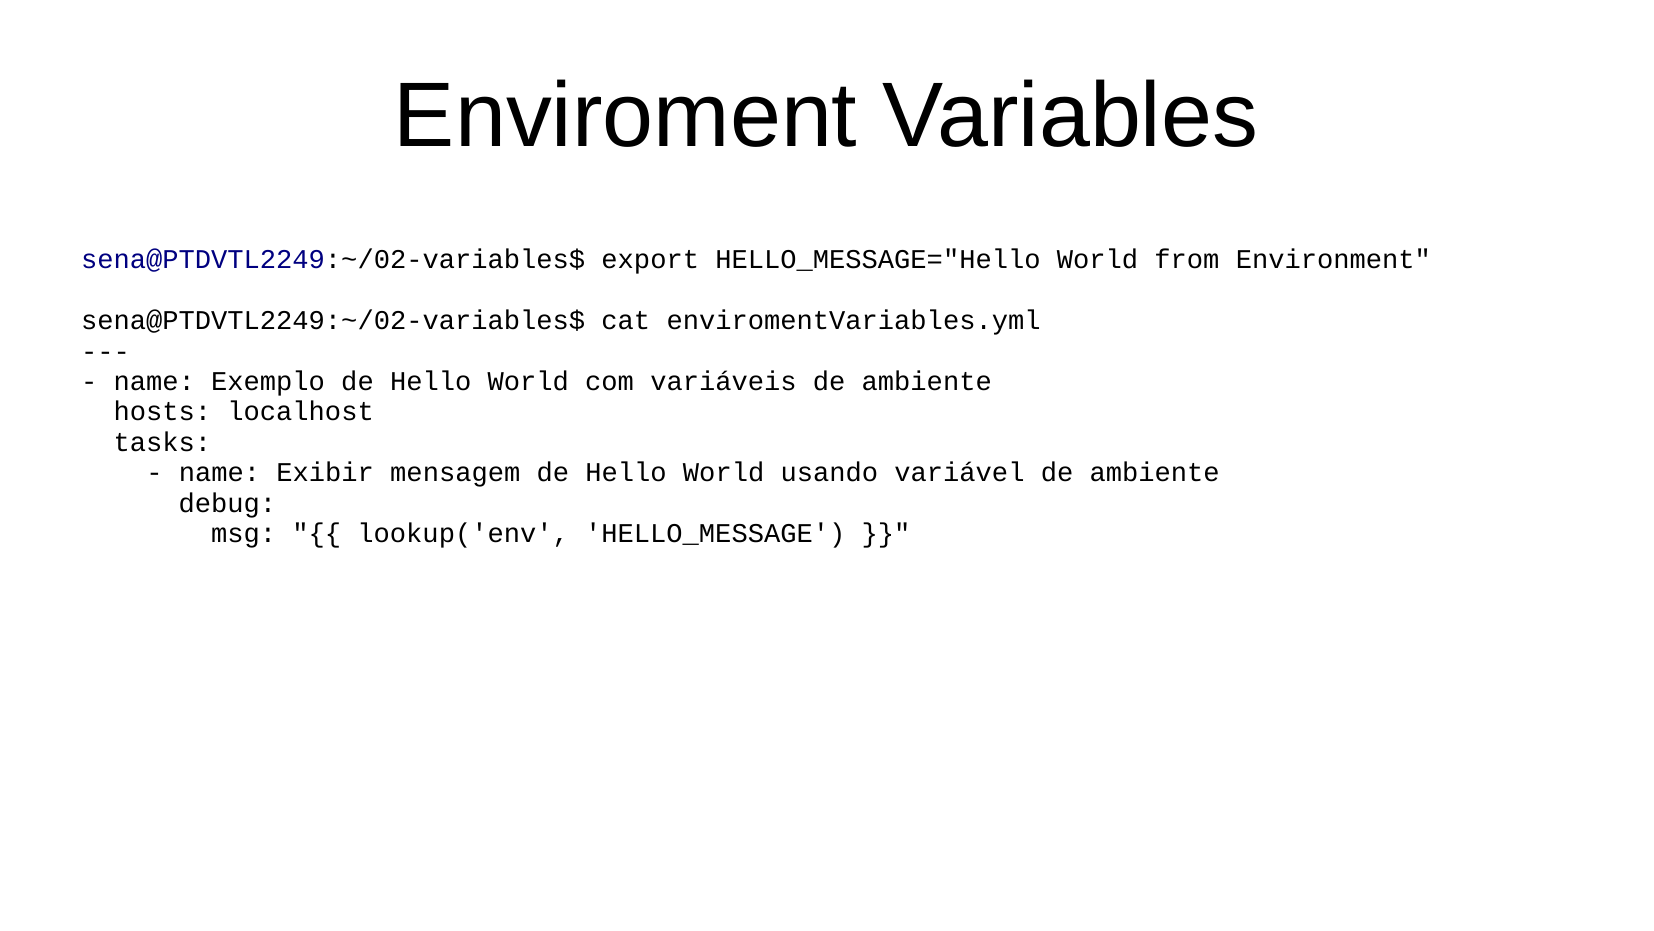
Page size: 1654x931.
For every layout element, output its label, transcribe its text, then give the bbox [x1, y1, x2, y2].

text_box sena@PTDVTL2249:~/02-variables$ export HELLO_MESSAGE="Hello World from Environment" sena@PTDVTL2249:~/02-variables$ cat enviromentVariables.yml --- - name: Exemplo de Hello World com variáveis de ambiente hosts: localhost tasks: - name: Exibir mensagem de Hello World usando variável de ambiente debug: msg: "{{ lookup('env', 'HELLO_MESSAGE') }}" [66, 238, 1613, 589]
title Enviroment Variables [82, 37, 1571, 193]
